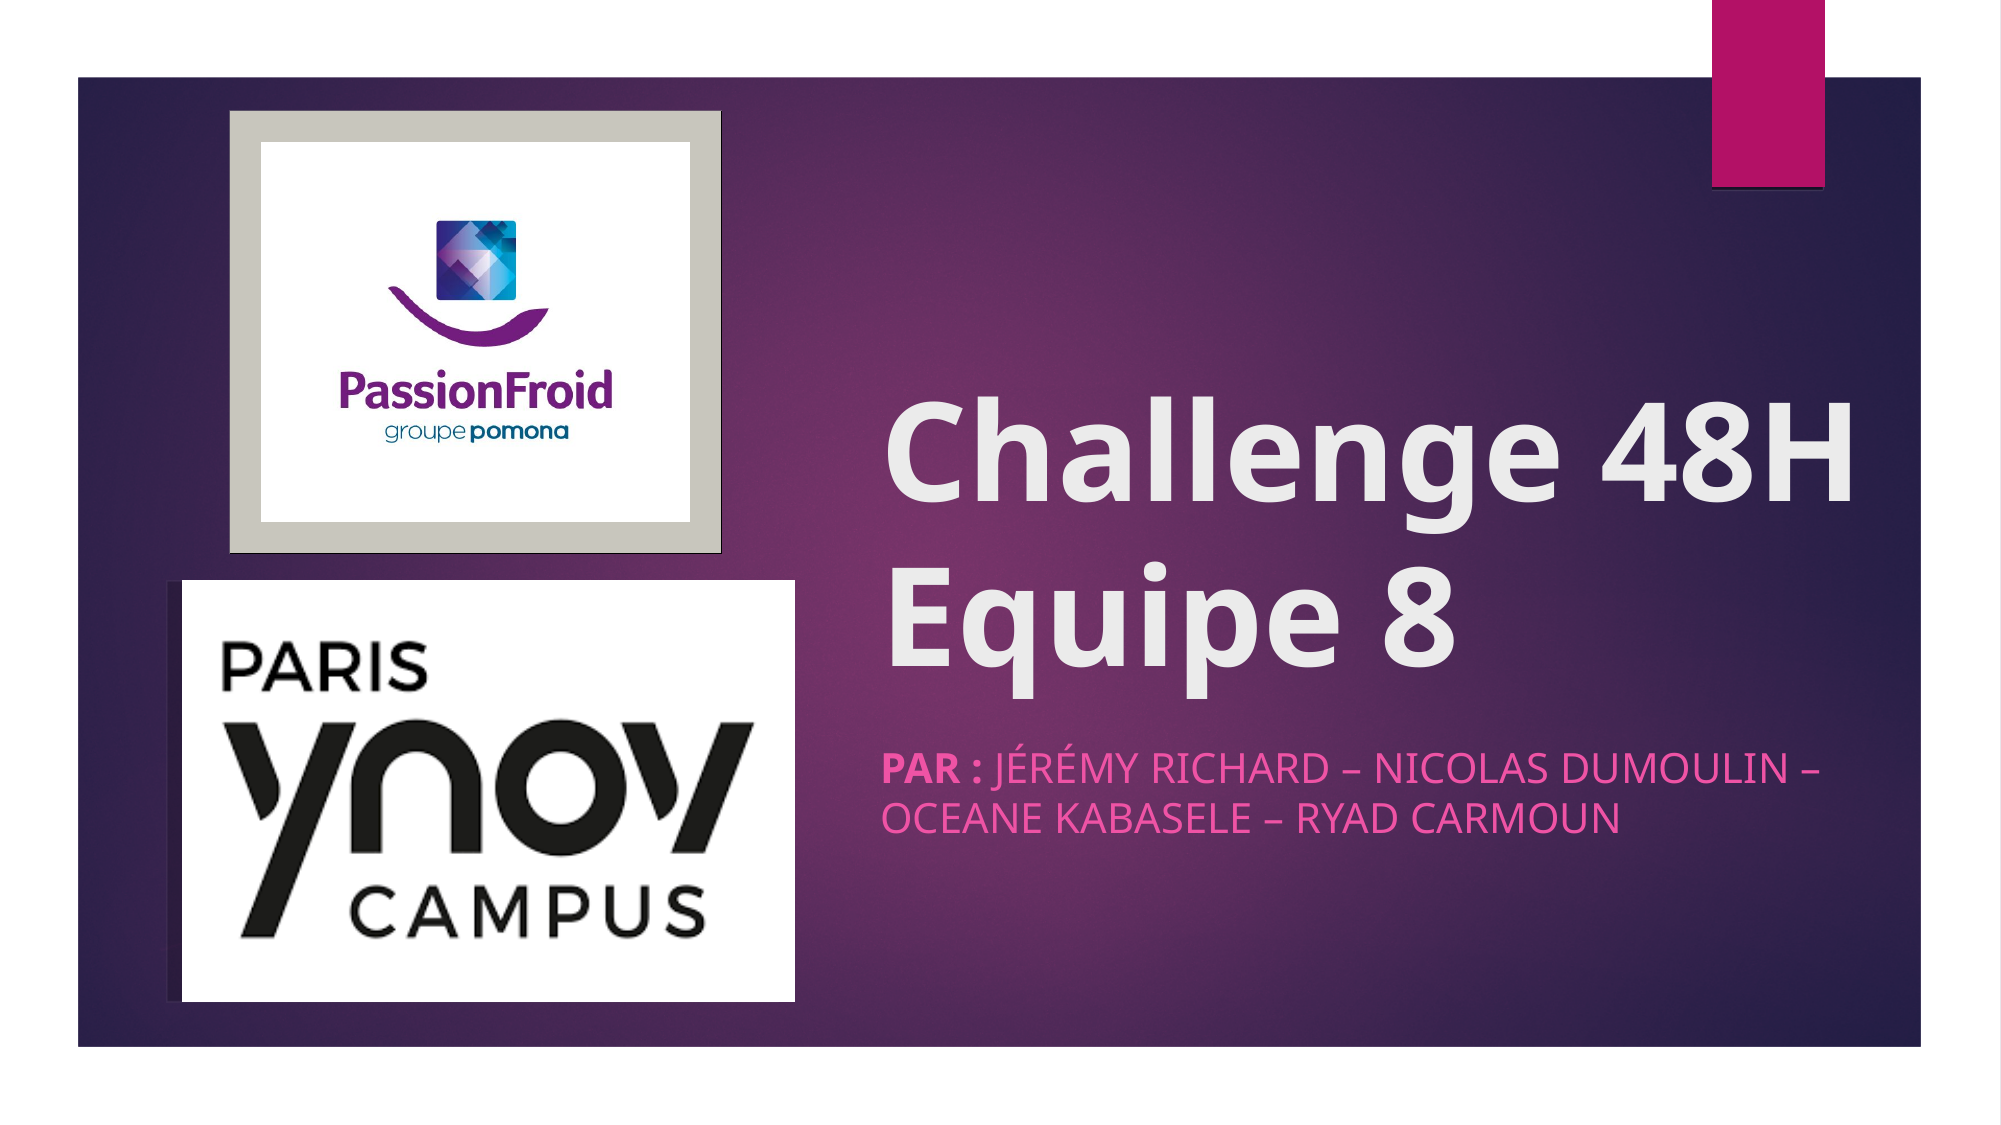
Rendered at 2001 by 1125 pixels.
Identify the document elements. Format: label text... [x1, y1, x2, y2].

picture [202, 600, 775, 981]
picture [261, 141, 691, 522]
title Challenge 48H Equipe 8 [865, 187, 1894, 702]
subtitle Par : Jérémy richard – Nicolas dumoulin – oceane kabasele – ryad carmoun [865, 733, 1894, 942]
